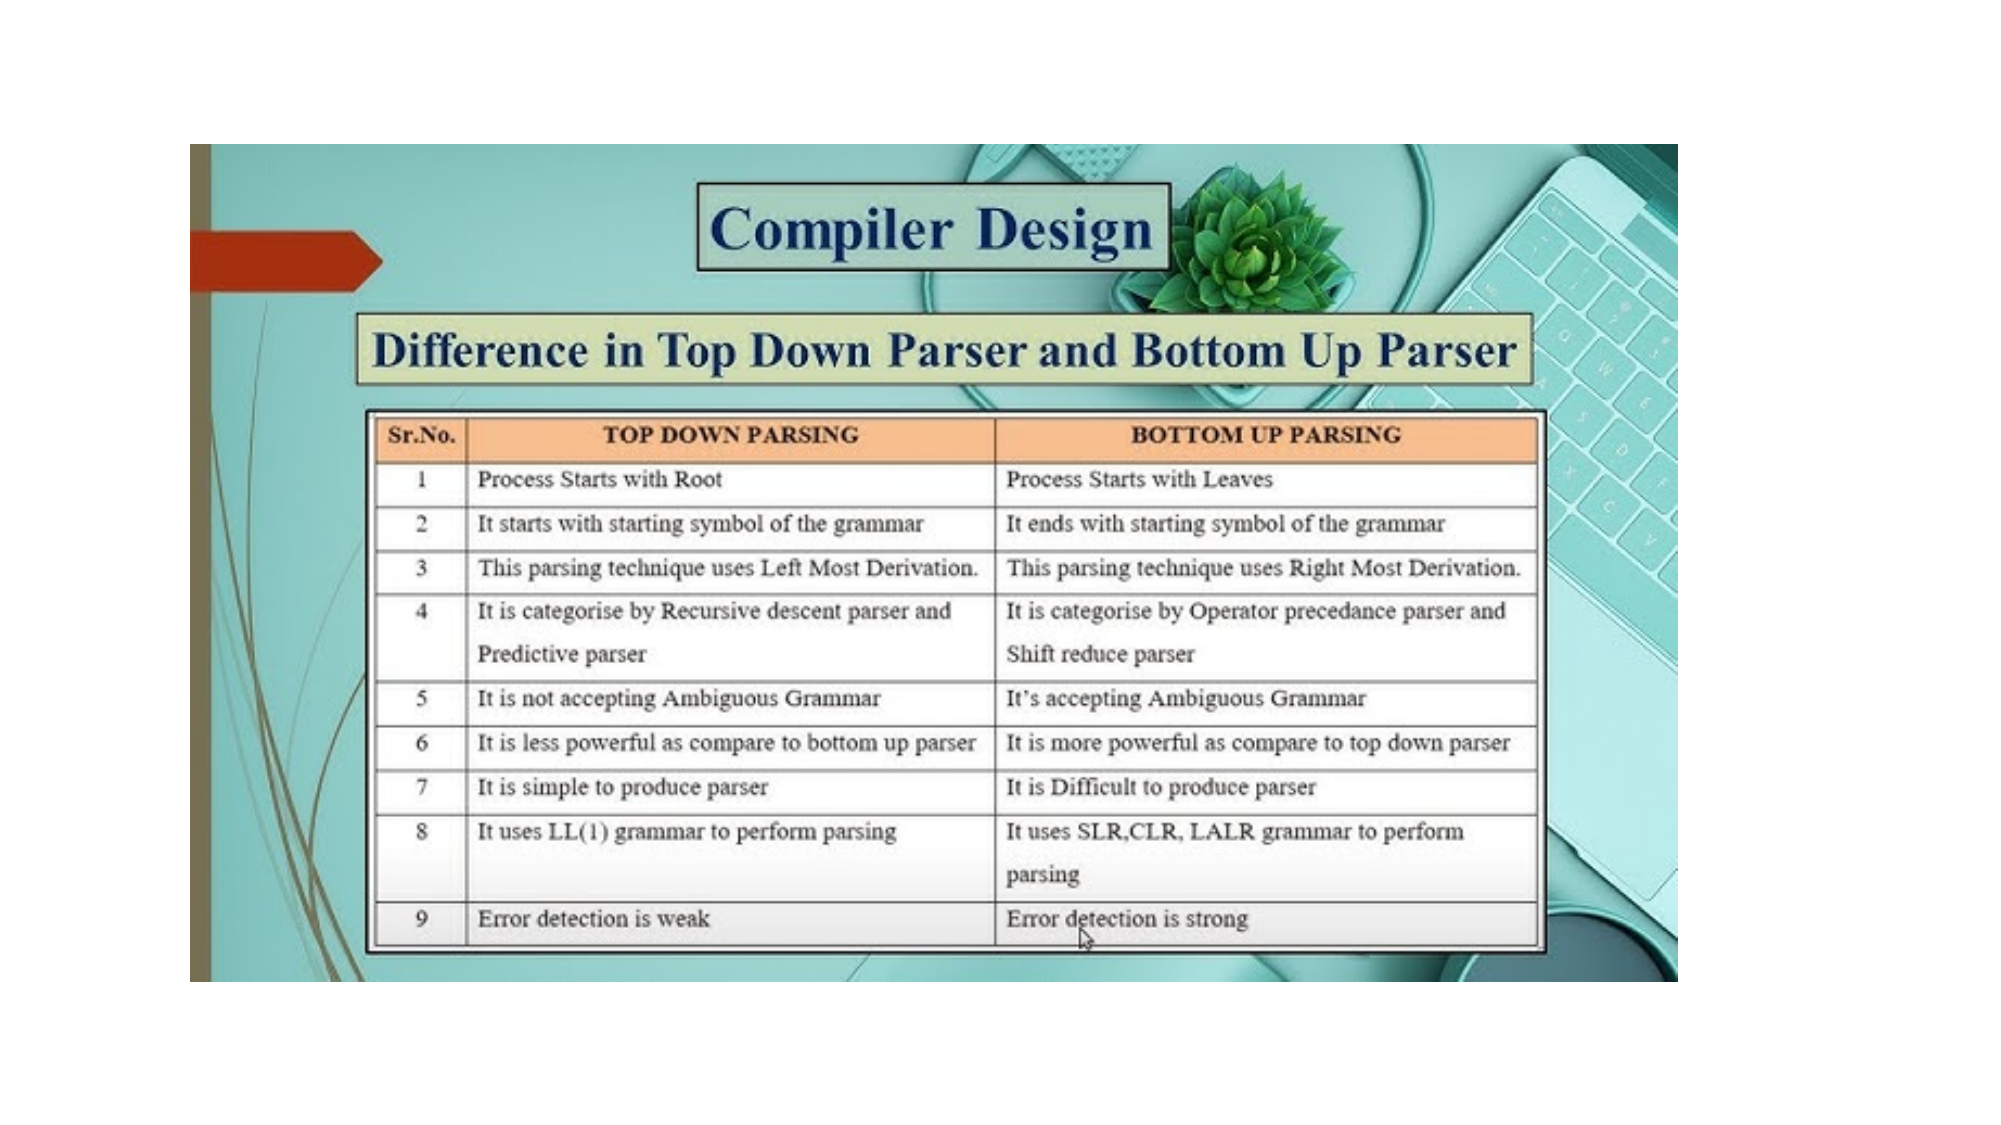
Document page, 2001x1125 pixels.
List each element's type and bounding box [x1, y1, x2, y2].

picture [190, 144, 1678, 982]
